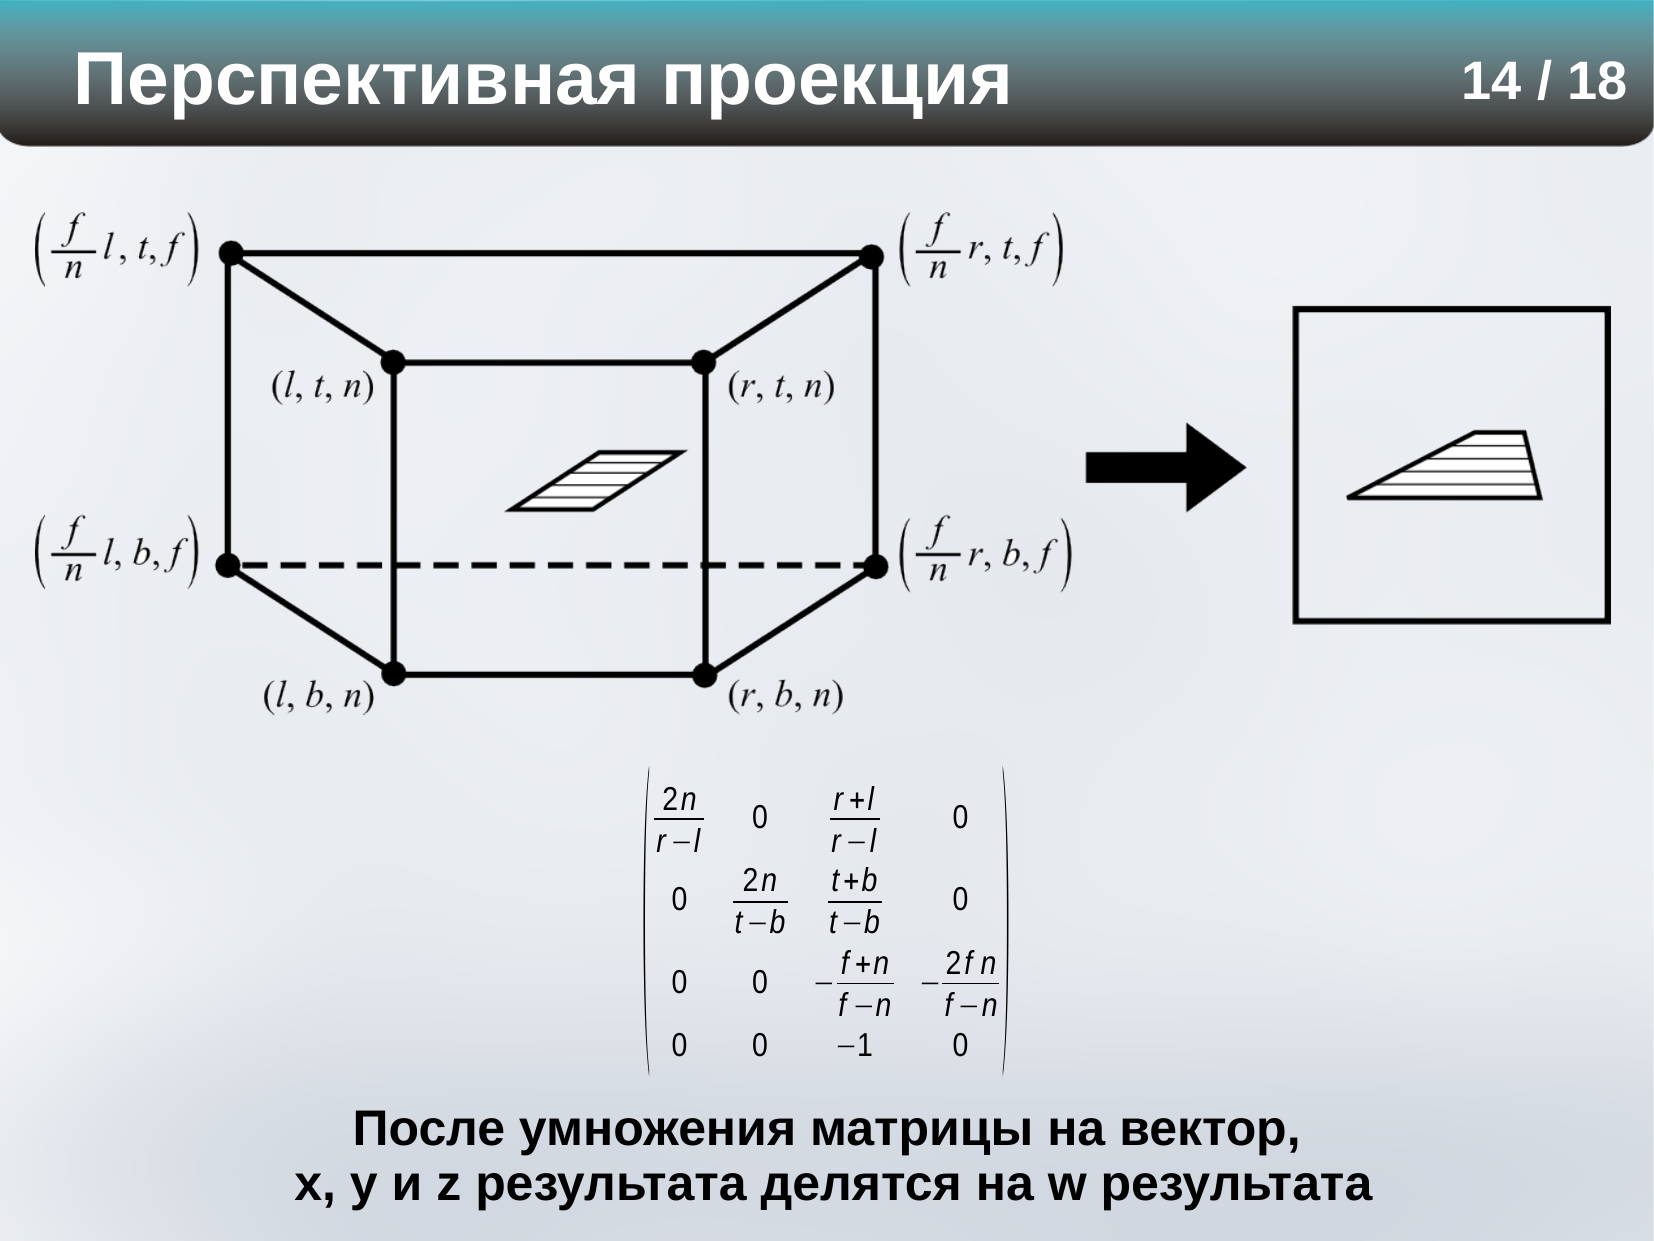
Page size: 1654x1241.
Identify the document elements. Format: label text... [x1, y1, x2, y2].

picture [0, 0, 1654, 1241]
text_box <number> / 18 [1446, 42, 1654, 179]
chart [636, 762, 1017, 1078]
text_box После умножения матрицы на вектор, x, y и z результата делятся на w результата [279, 1092, 1388, 1219]
text_box Перспективная проекция [59, 29, 1418, 129]
